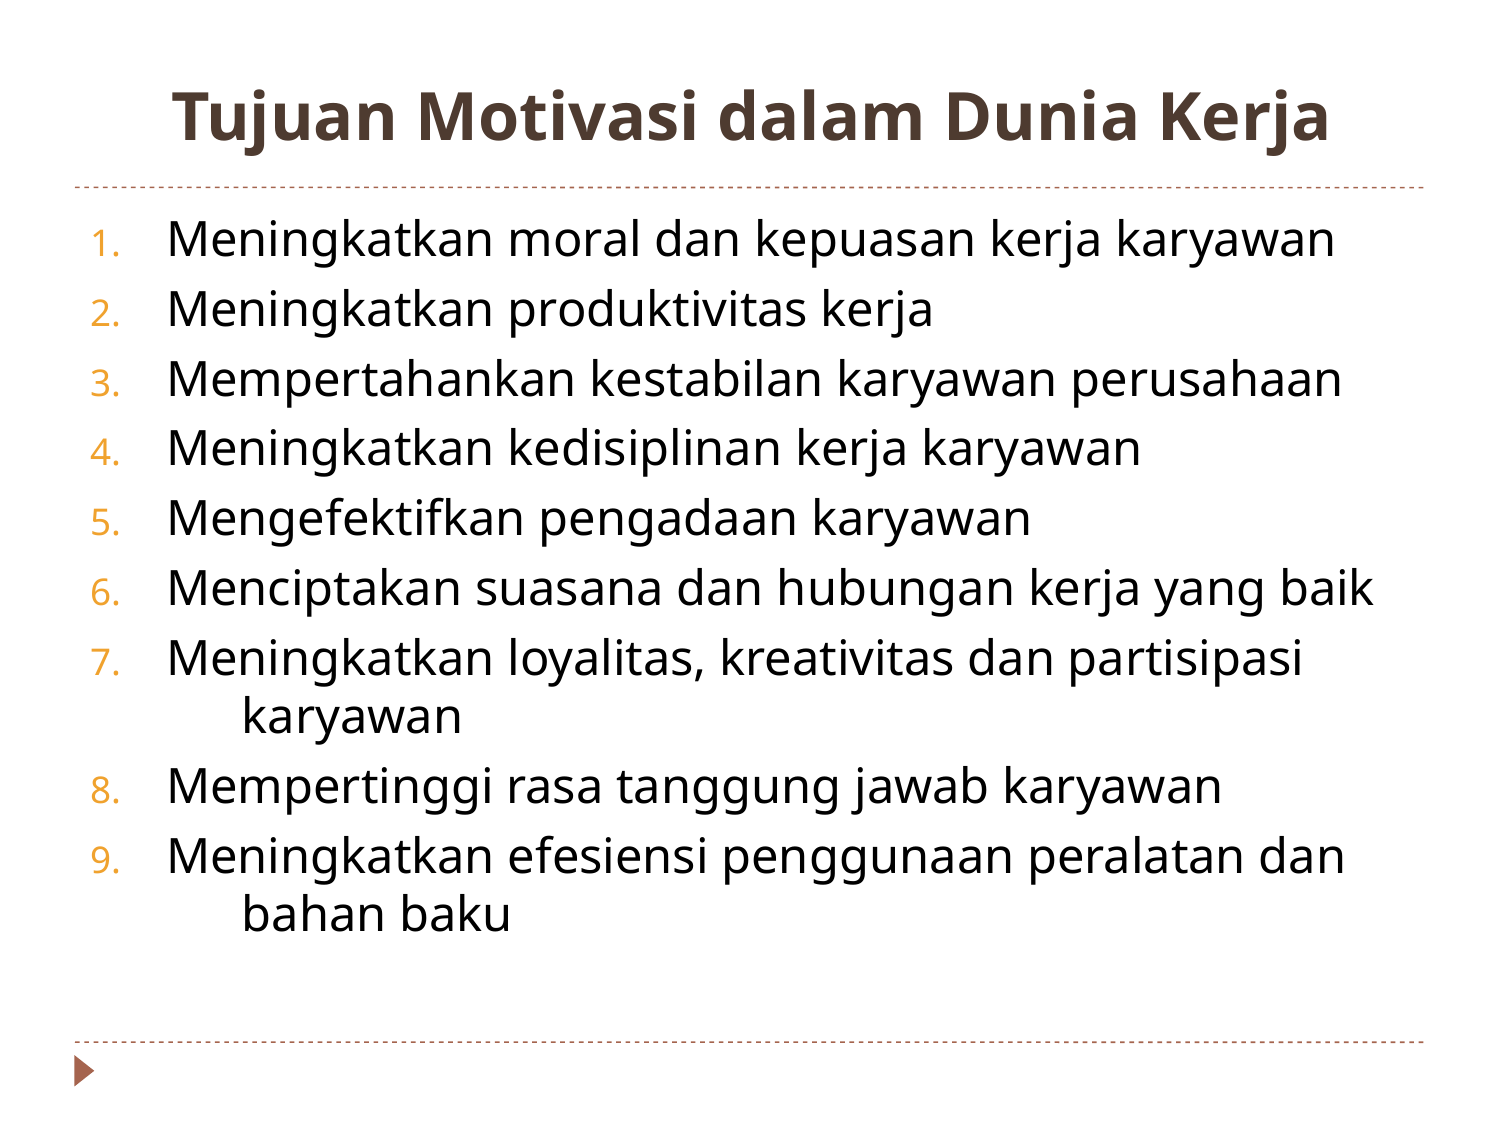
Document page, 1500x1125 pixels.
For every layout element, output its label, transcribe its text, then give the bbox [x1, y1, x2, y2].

list Meningkatkan moral dan kepuasan kerja karyawan Meningkatkan produktivitas kerja Mempertahankan kestabilan karyawan perusahaan Meningkatkan kedisiplinan kerja karyawan Mengefektifkan pengadaan karyawan Menciptakan suasana dan hubungan kerja yang baik Meningkatkan loyalitas, kreativitas dan partisipasi karyawan Mempertinggi rasa tanggung jawab karyawan Meningkatkan efesiensi penggunaan peralatan dan bahan baku [75, 200, 1426, 1035]
title Tujuan Motivasi dalam Dunia Kerja [76, 66, 1427, 153]
